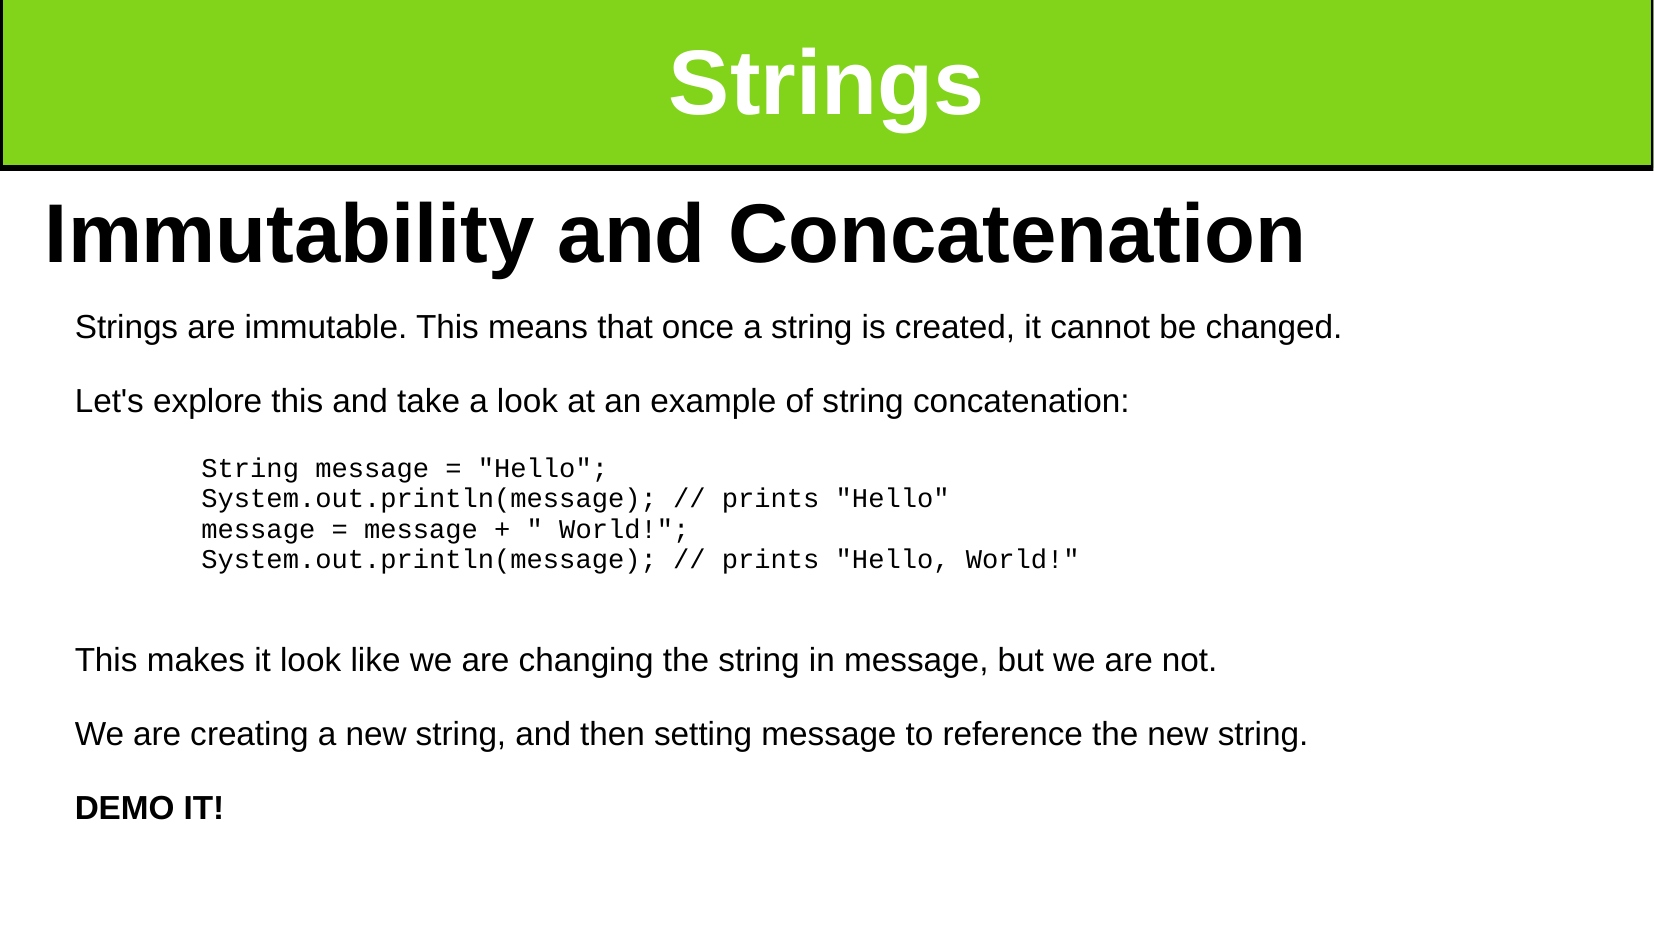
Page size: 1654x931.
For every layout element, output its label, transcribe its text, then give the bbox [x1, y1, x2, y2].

title Strings [0, 0, 1654, 169]
text_box Immutability and Concatenation [29, 179, 1396, 288]
text_box String message = "Hello"; System.out.println(message); // prints "Hello" message = message + " World!"; System.out.println(message); // prints "Hello, World!" [186, 447, 1201, 601]
text_box Strings are immutable. This means that once a string is created, it cannot be changed. Let's explore this and take a look at an example of string concatenation: This makes it look like we are changing the string in message, but we are not. We are creating a new string, and then setting message to reference the new string. DEMO IT! [59, 300, 1546, 909]
